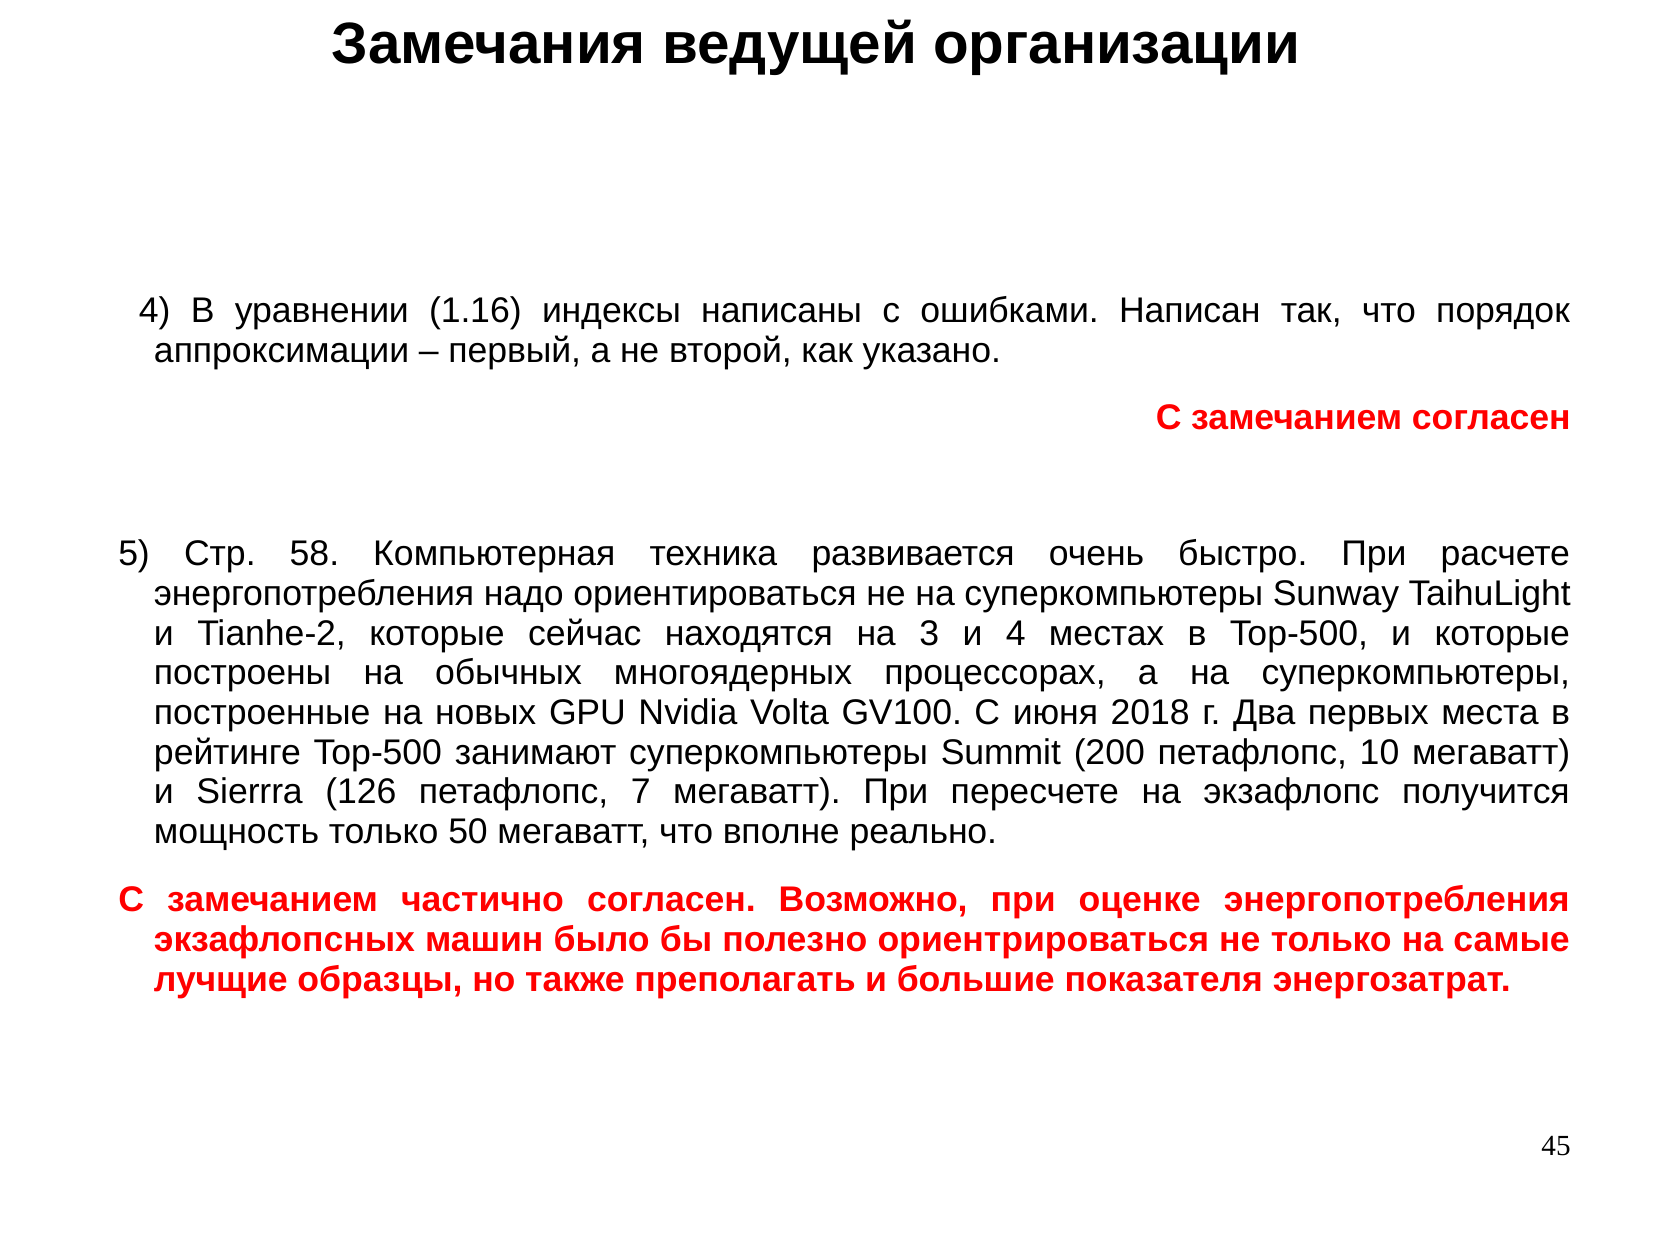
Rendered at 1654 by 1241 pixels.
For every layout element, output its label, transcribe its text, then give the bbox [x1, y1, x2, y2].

list 4) В уравнении (1.16) индексы написаны с ошибками. Написан так, что порядок аппроксимации – первый, а не второй, как указано. С замечанием согласен 5) Стр. 58. Компьютерная техника развивается очень быстро. При расчете энергопотребления надо ориентироваться не на суперкомпьютеры Sunway TaihuLight и Tianhe-2, которые сейчас находятся на 3 и 4 местах в Top-500, и которые построены на обычных многоядерных процессорах, а на суперкомпьютеры, построенные на новых GPU Nvidia Volta GV100. С июня 2018 г. Два первых места в рейтинге Top-500 занимают суперкомпьютеры Summit (200 петафлопс, 10 мегаватт) и Sierrra (126 петафлопс, 7 мегаватт). При пересчете на экзафлопс получится мощность только 50 мегаватт, что вполне реально. С замечанием частично согласен. Возможно, при оценке энергопотребления экзафлопсных машин было бы полезно ориентрироваться не только на самые лучщие образцы, но также преполагать и большие показателя энергозатрат. [82, 290, 1571, 1010]
title Замечания ведущей организации [71, 0, 1561, 148]
